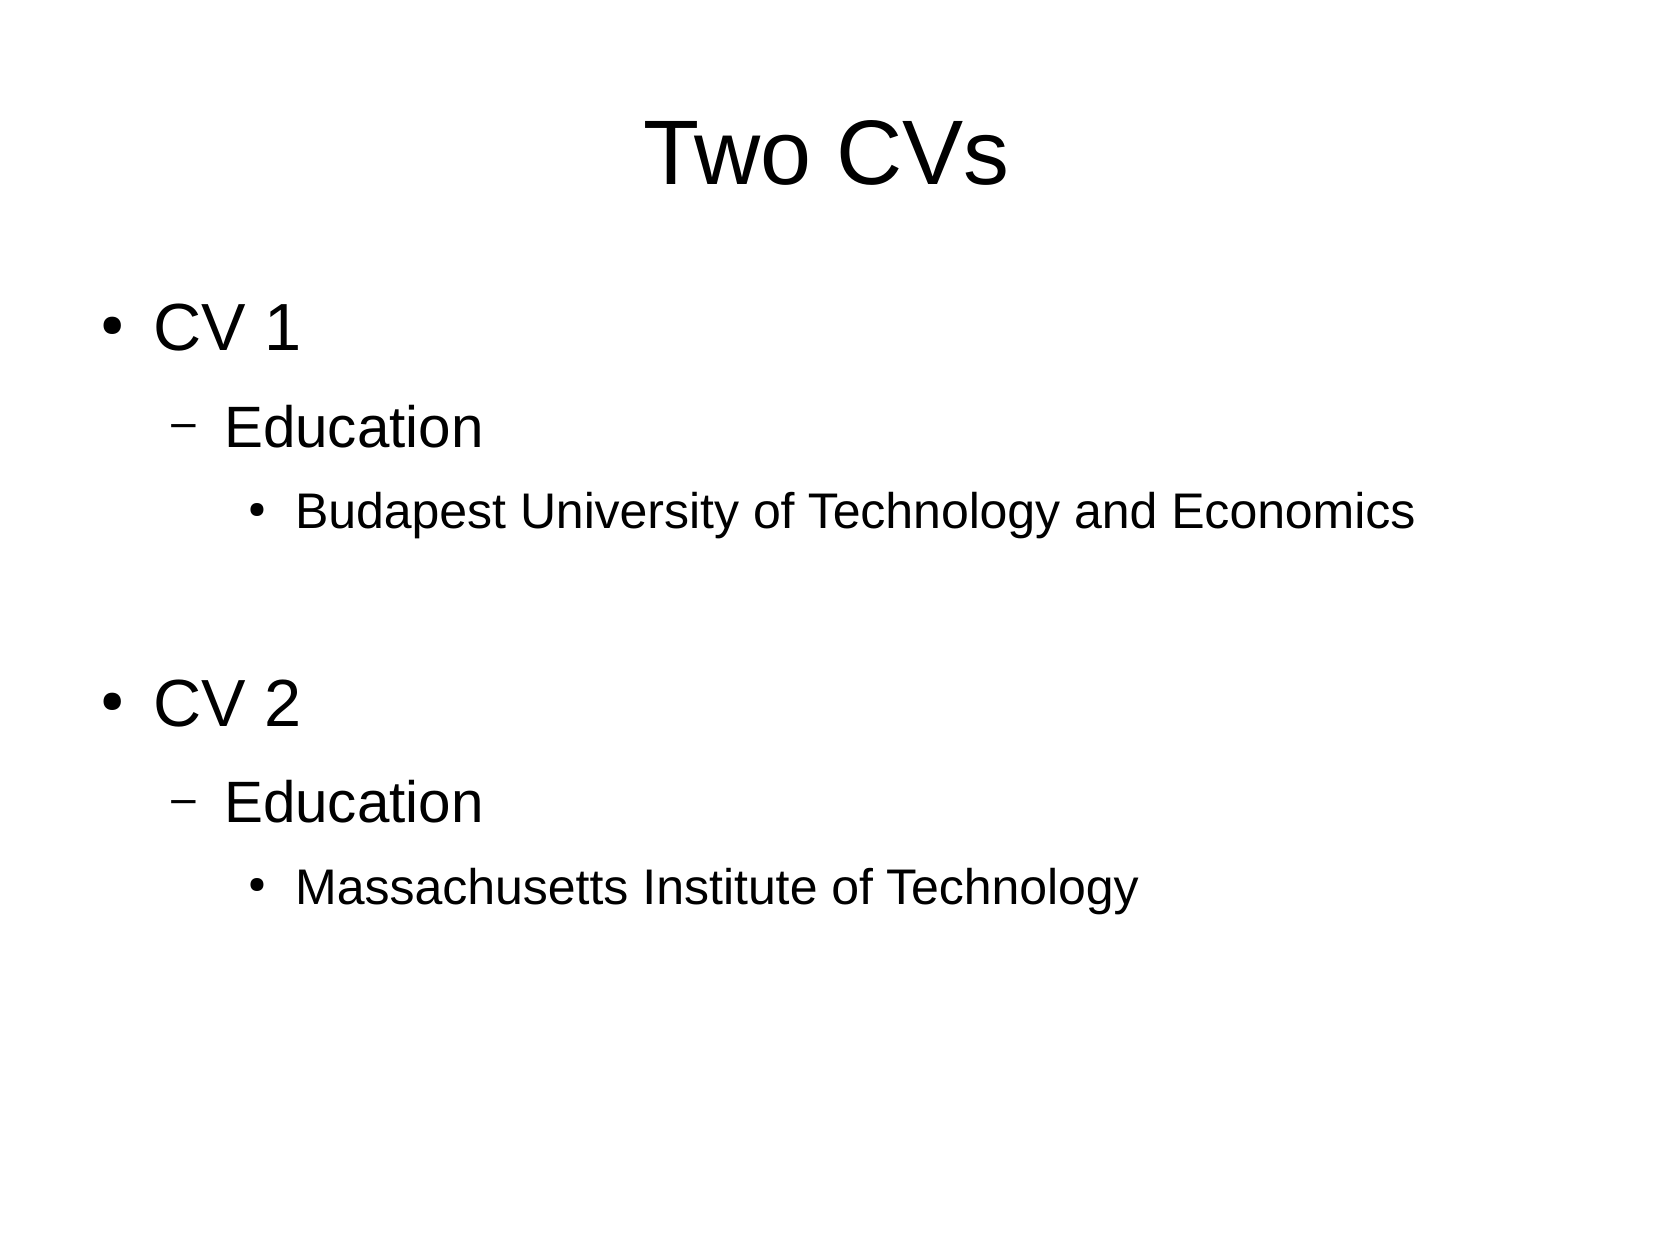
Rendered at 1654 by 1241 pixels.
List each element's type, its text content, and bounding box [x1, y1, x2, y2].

title Two CVs [82, 49, 1571, 257]
list CV 1 Education Budapest University of Technology and Economics [82, 290, 1571, 634]
list CV 2 Education Massachusetts Institute of Technology [82, 665, 1571, 1009]
